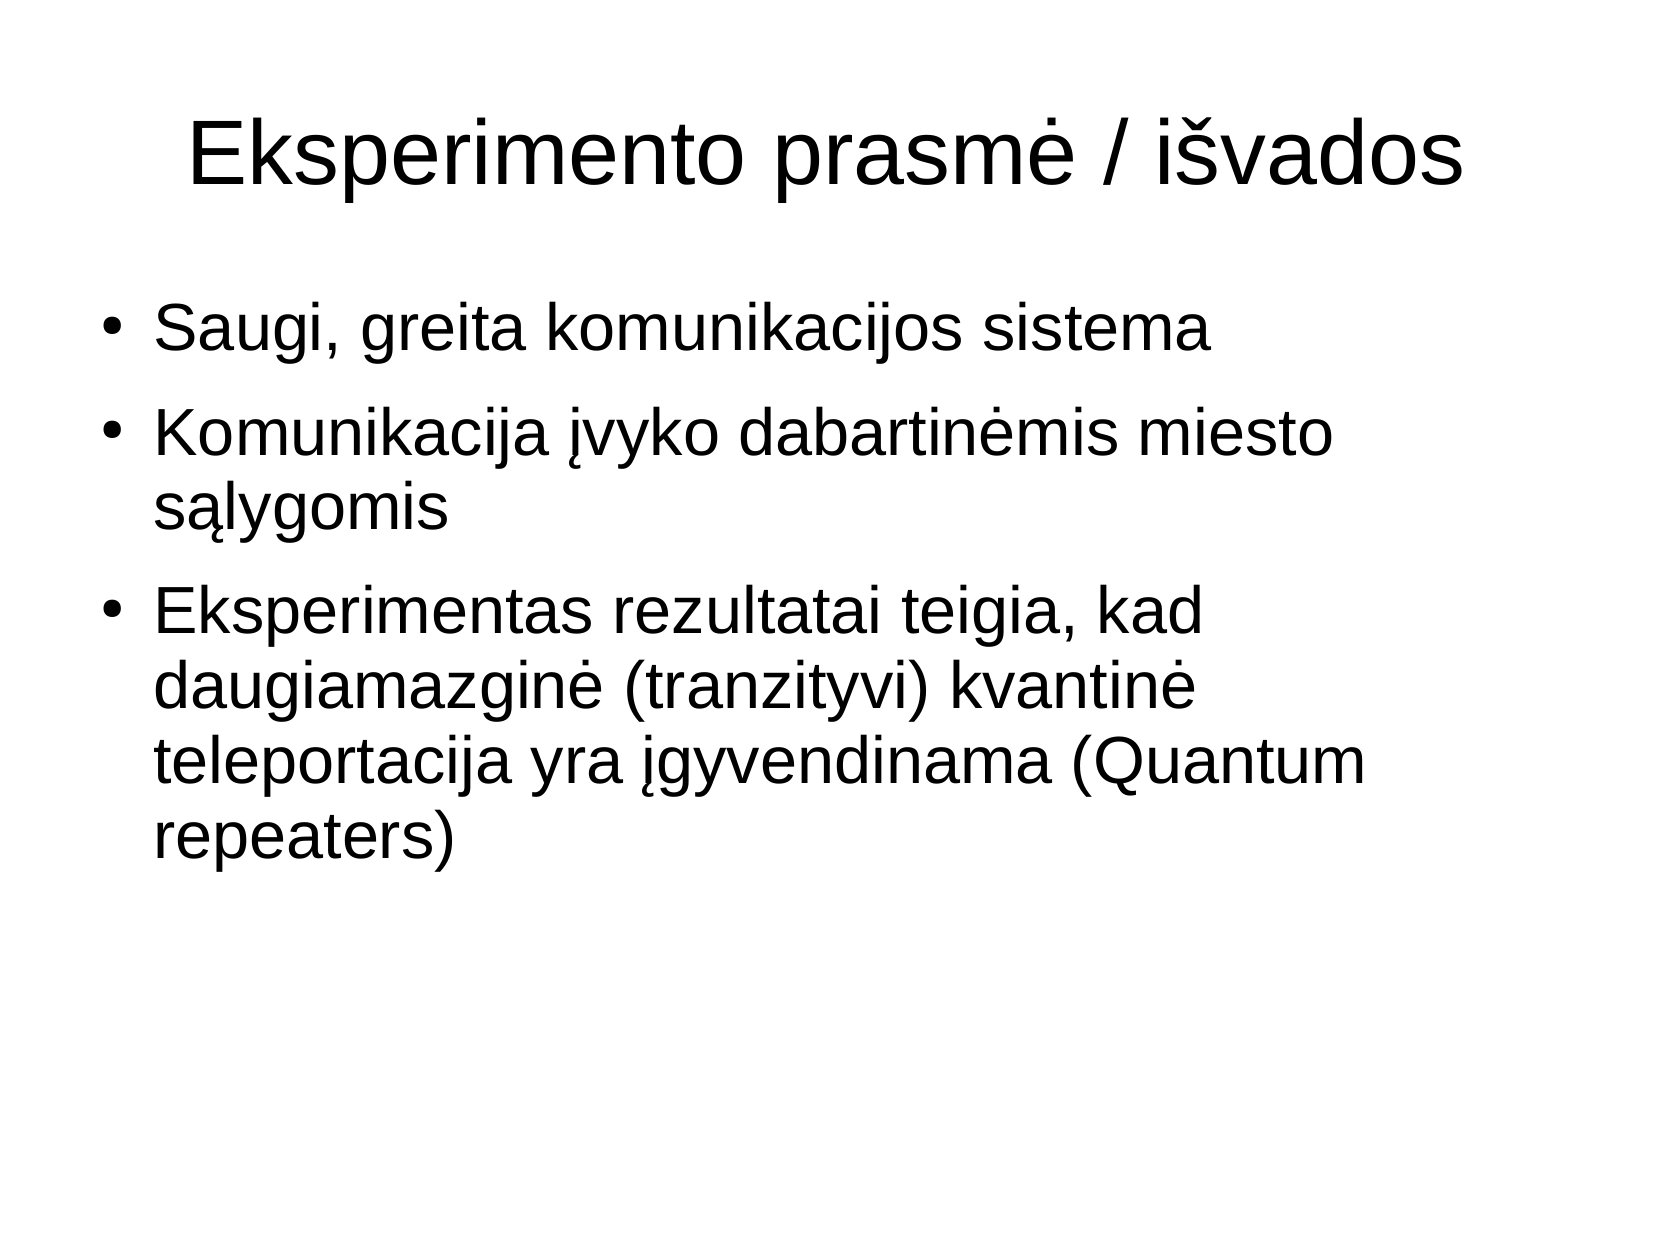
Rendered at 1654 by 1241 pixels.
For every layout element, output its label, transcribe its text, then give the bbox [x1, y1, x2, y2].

title Eksperimento prasmė / išvados [82, 49, 1571, 257]
list Saugi, greita komunikacijos sistema Komunikacija įvyko dabartinėmis miesto sąlygomis Eksperimentas rezultatai teigia, kad daugiamazginė (tranzityvi) kvantinė teleportacija yra įgyvendinama (Quantum repeaters) [82, 290, 1571, 1010]
